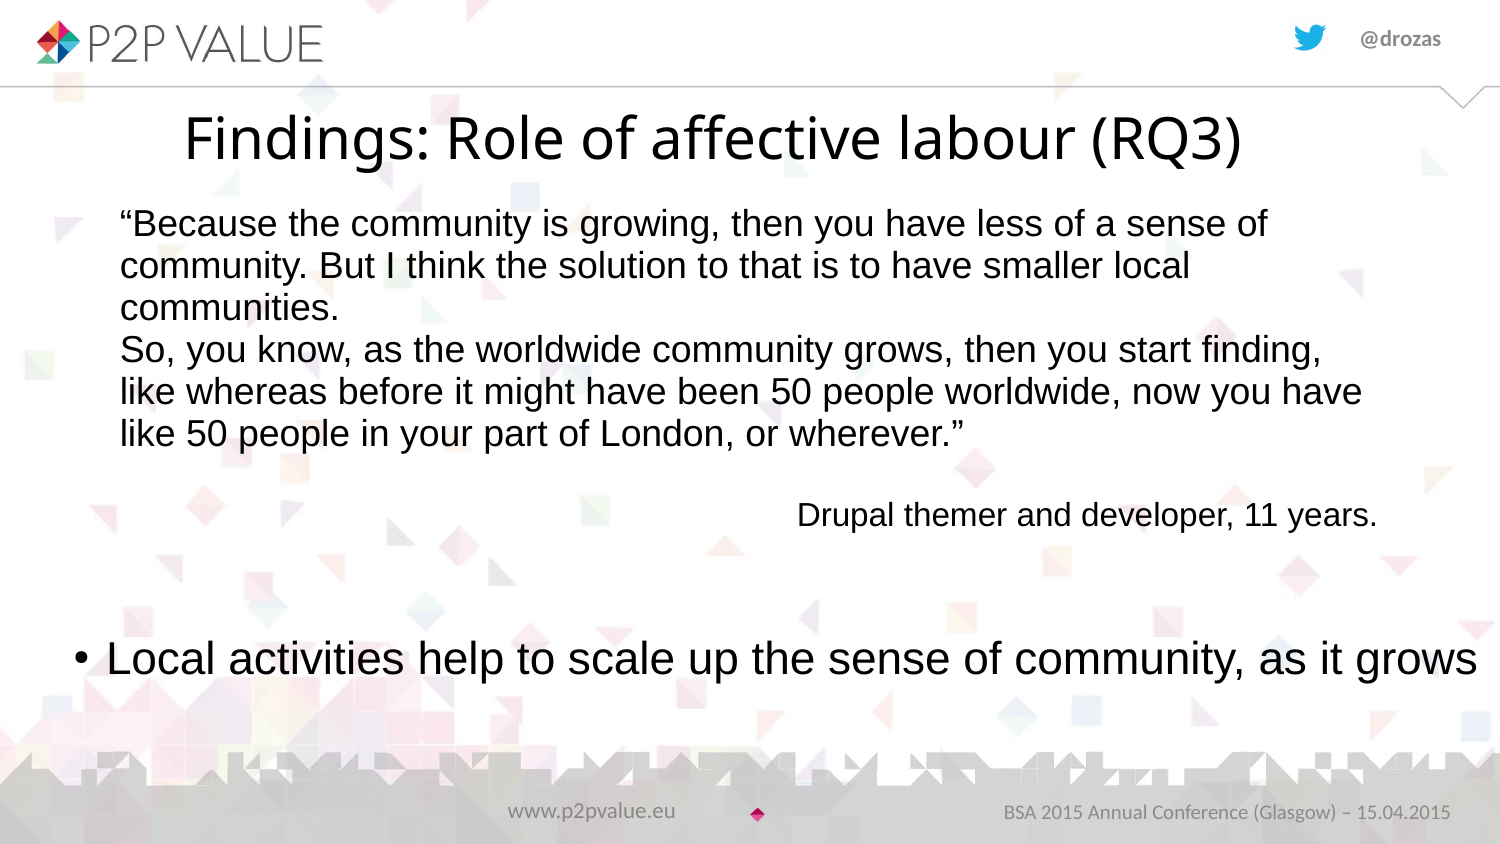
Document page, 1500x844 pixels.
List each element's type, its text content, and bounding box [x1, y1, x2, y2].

text_box “Because the community is growing, then you have less of a sense of community. But I think the solution to that is to have smaller local communities. So, you know, as the worldwide community grows, then you start finding, like whereas before it might have been 50 people worldwide, now you have like 50 people in your part of London, or wherever.” Drupal themer and developer, 11 years. [105, 195, 1394, 600]
text_box Local activities help to scale up the sense of community, as it grows [60, 600, 1500, 766]
picture [0, 0, 1500, 844]
text_box @drozas [1333, 15, 1455, 60]
text_box www.p2pvalue.eu [501, 789, 720, 829]
title Findings: Role of affective labour (RQ3) [60, 92, 1366, 181]
text_box BSA 2015 Annual Conference (Glasgow) – 15.04.2015 [777, 788, 1470, 834]
